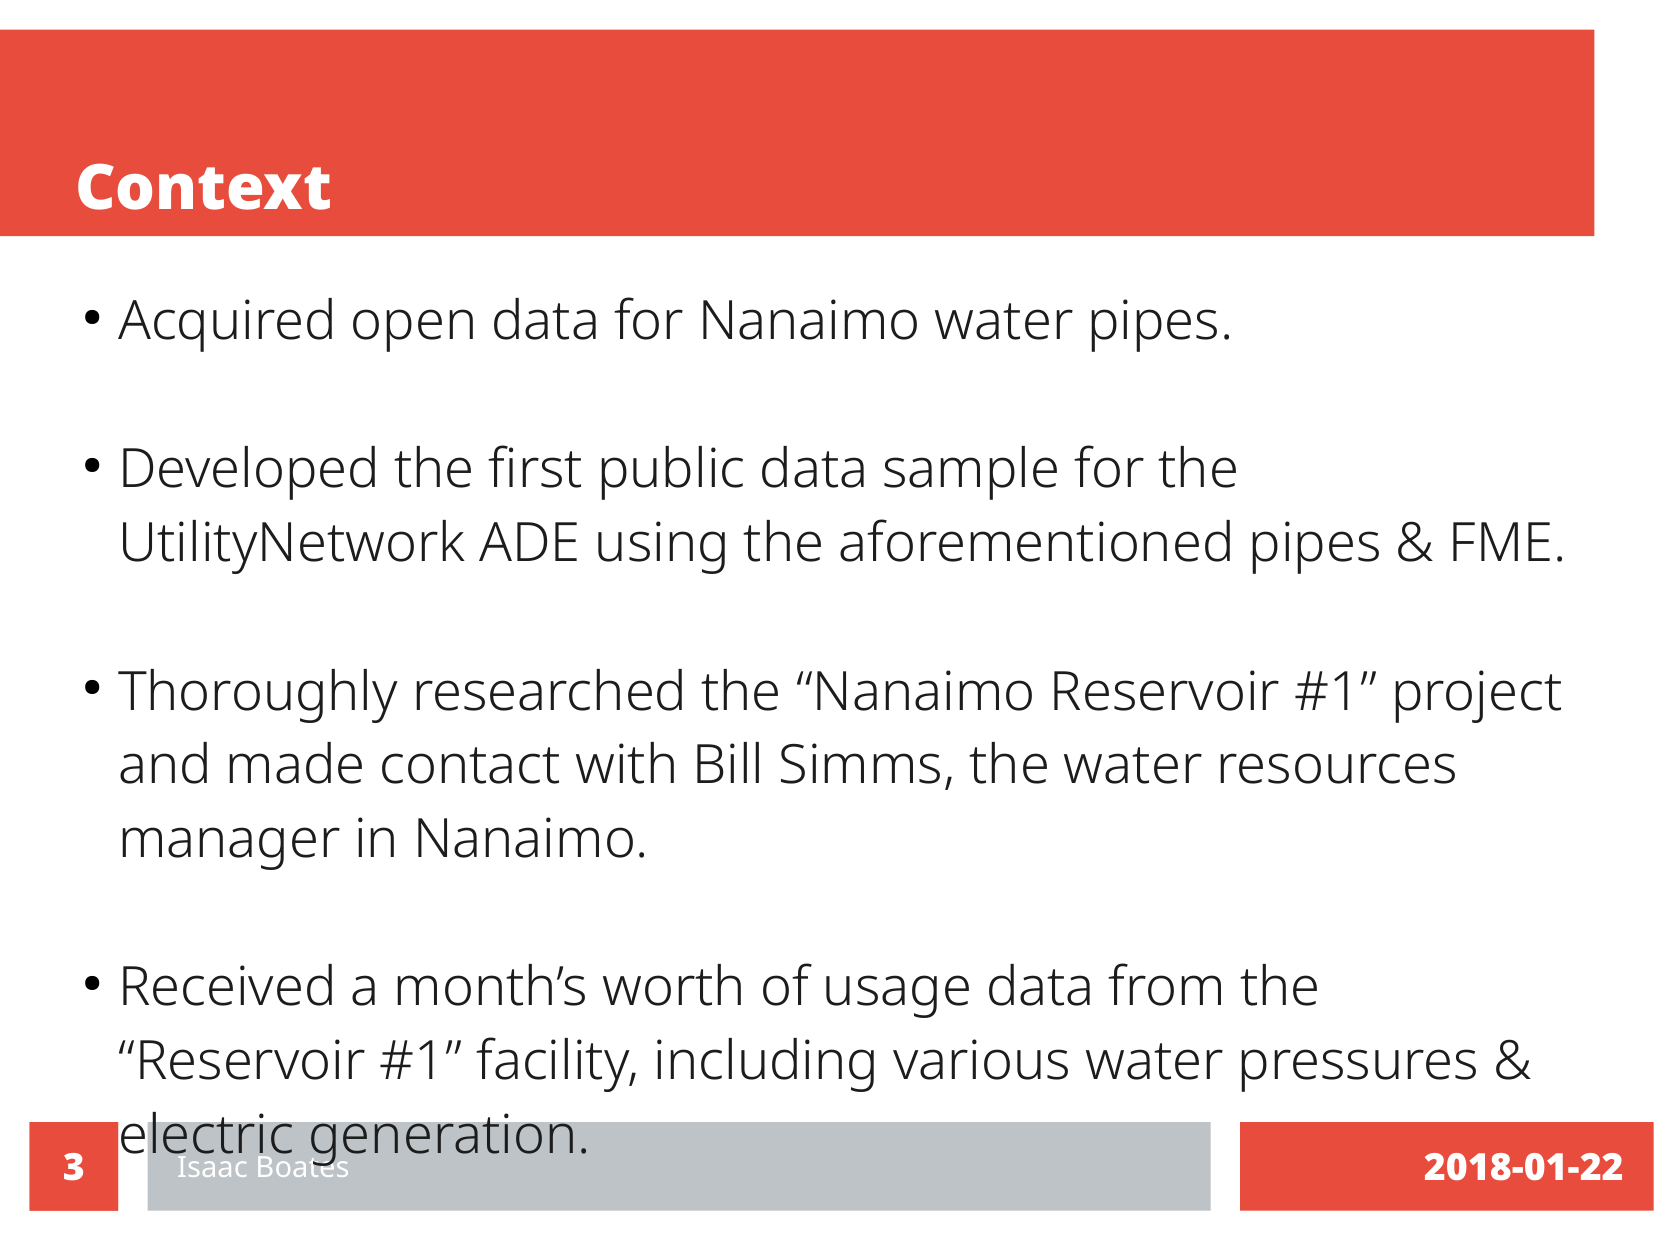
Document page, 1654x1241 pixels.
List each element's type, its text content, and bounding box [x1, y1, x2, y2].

title Context [75, 20, 1564, 228]
subtitle Acquired open data for Nanaimo water pipes. Developed the first public data sample for the UtilityNetwork ADE using the aforementioned pipes & FME. Thoroughly researched the “Nanaimo Reservoir #1” project and made contact with Bill Simms, the water resources manager in Nanaimo. Received a month’s worth of usage data from the “Reservoir #1” facility, including various water pressures & electric generation. [82, 281, 1571, 1241]
